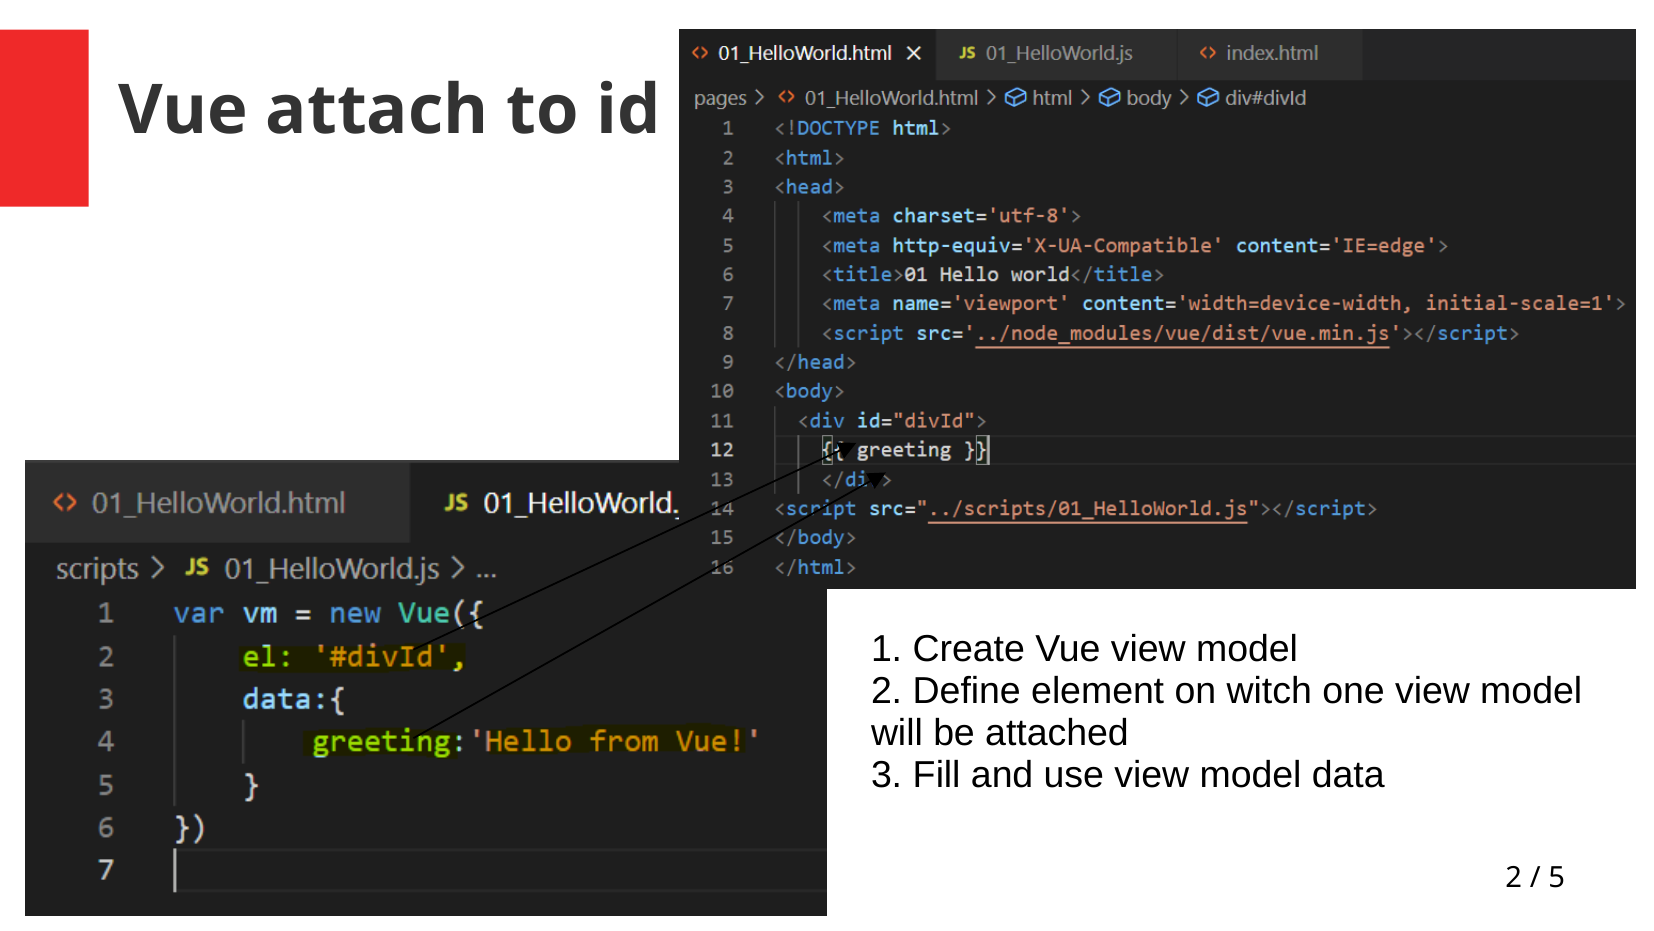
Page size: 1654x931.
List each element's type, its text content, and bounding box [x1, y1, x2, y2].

text_box 1. Create Vue view model 2. Define element on witch one view model will be attached 3. Fill and use view model data [856, 620, 1625, 803]
picture [25, 29, 1636, 916]
title Vue attach to id [118, 29, 679, 185]
